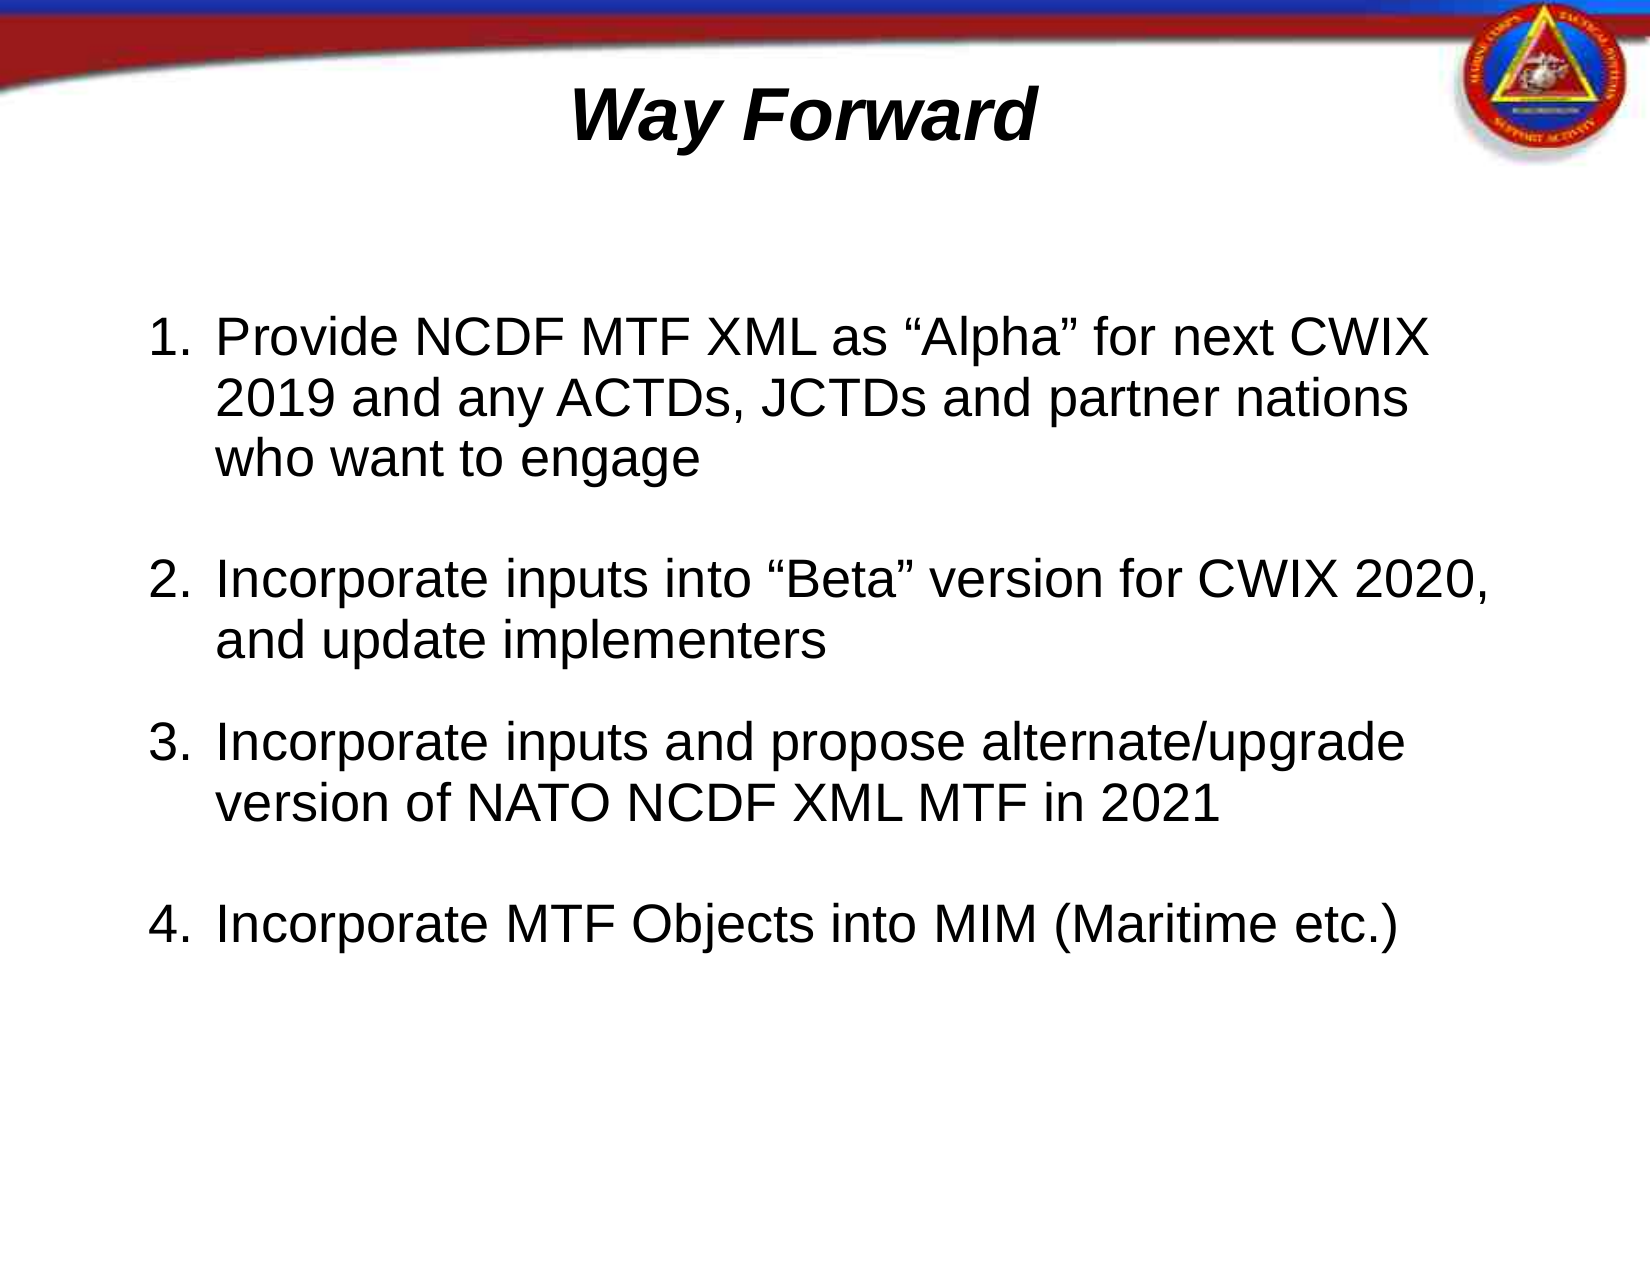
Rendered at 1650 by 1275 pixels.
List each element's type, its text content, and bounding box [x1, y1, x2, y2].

picture [0, 0, 1650, 175]
text_box Way Forward [88, 64, 1520, 164]
text_box Provide NCDF MTF XML as “Alpha” for next CWIX 2019 and any ACTDs, JCTDs and partner nations who want to engage Incorporate inputs into “Beta” version for CWIX 2020, and update implementers Incorporate inputs and propose alternate/upgrade version of NATO NCDF XML MTF in 2021 Incorporate MTF Objects into MIM (Maritime etc.) [133, 238, 1529, 1064]
